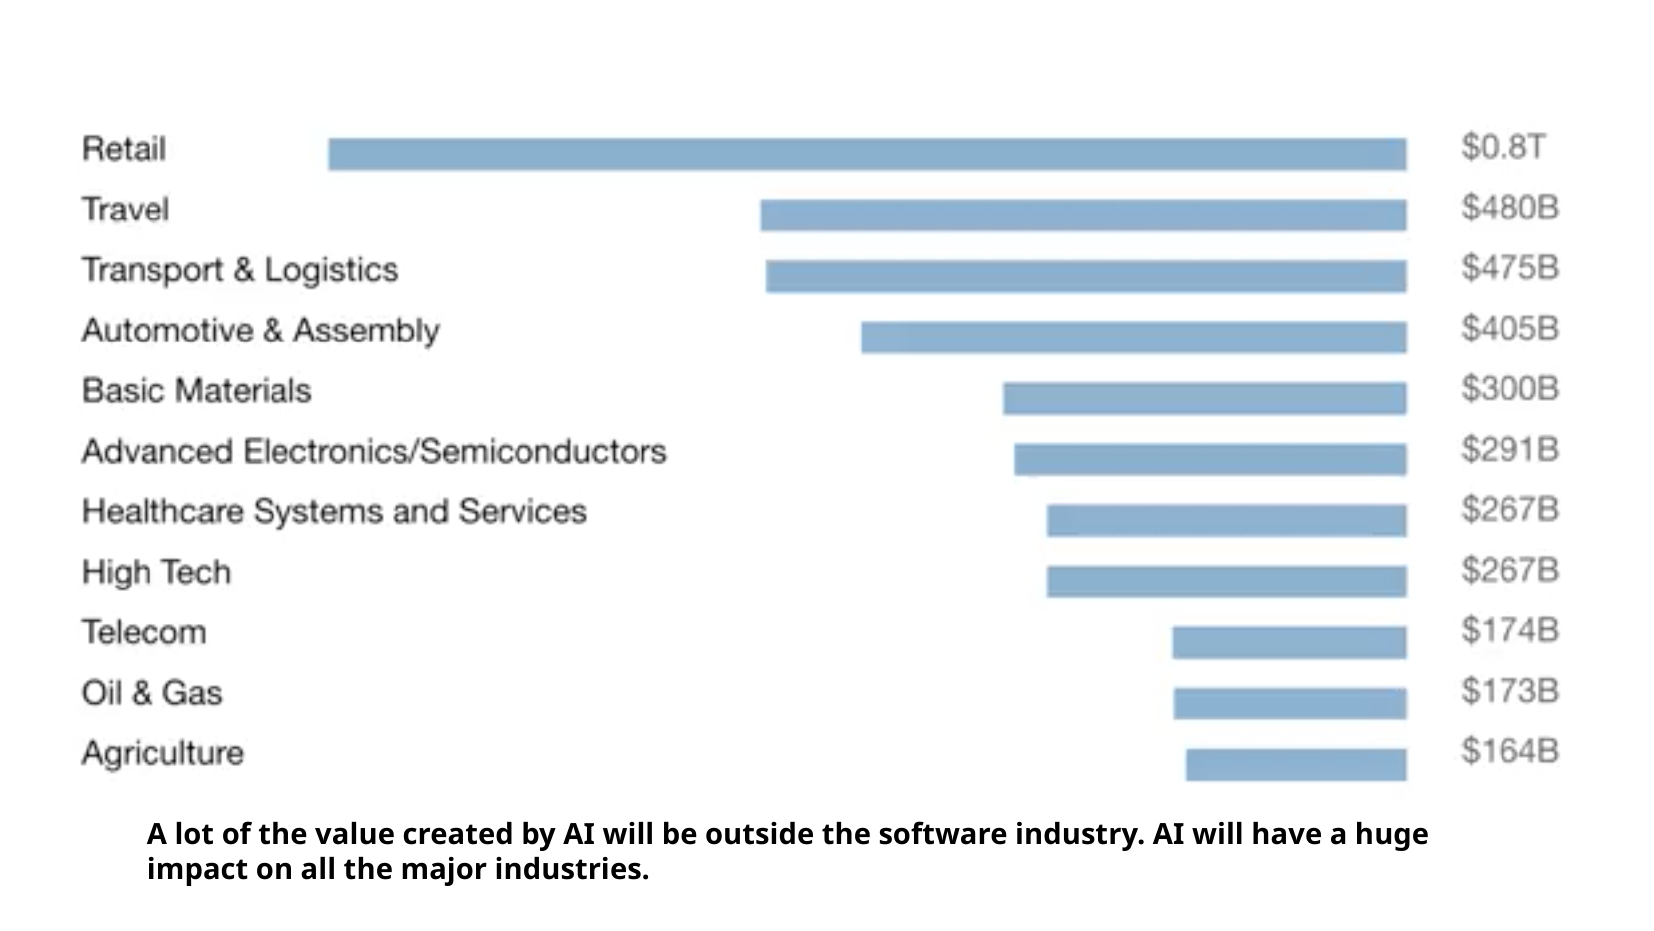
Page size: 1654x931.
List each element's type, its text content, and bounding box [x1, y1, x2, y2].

text_box A lot of the value created by AI will be outside the software industry. AI will have a huge impact on all the major industries. [131, 800, 1549, 867]
picture [27, 96, 1626, 834]
